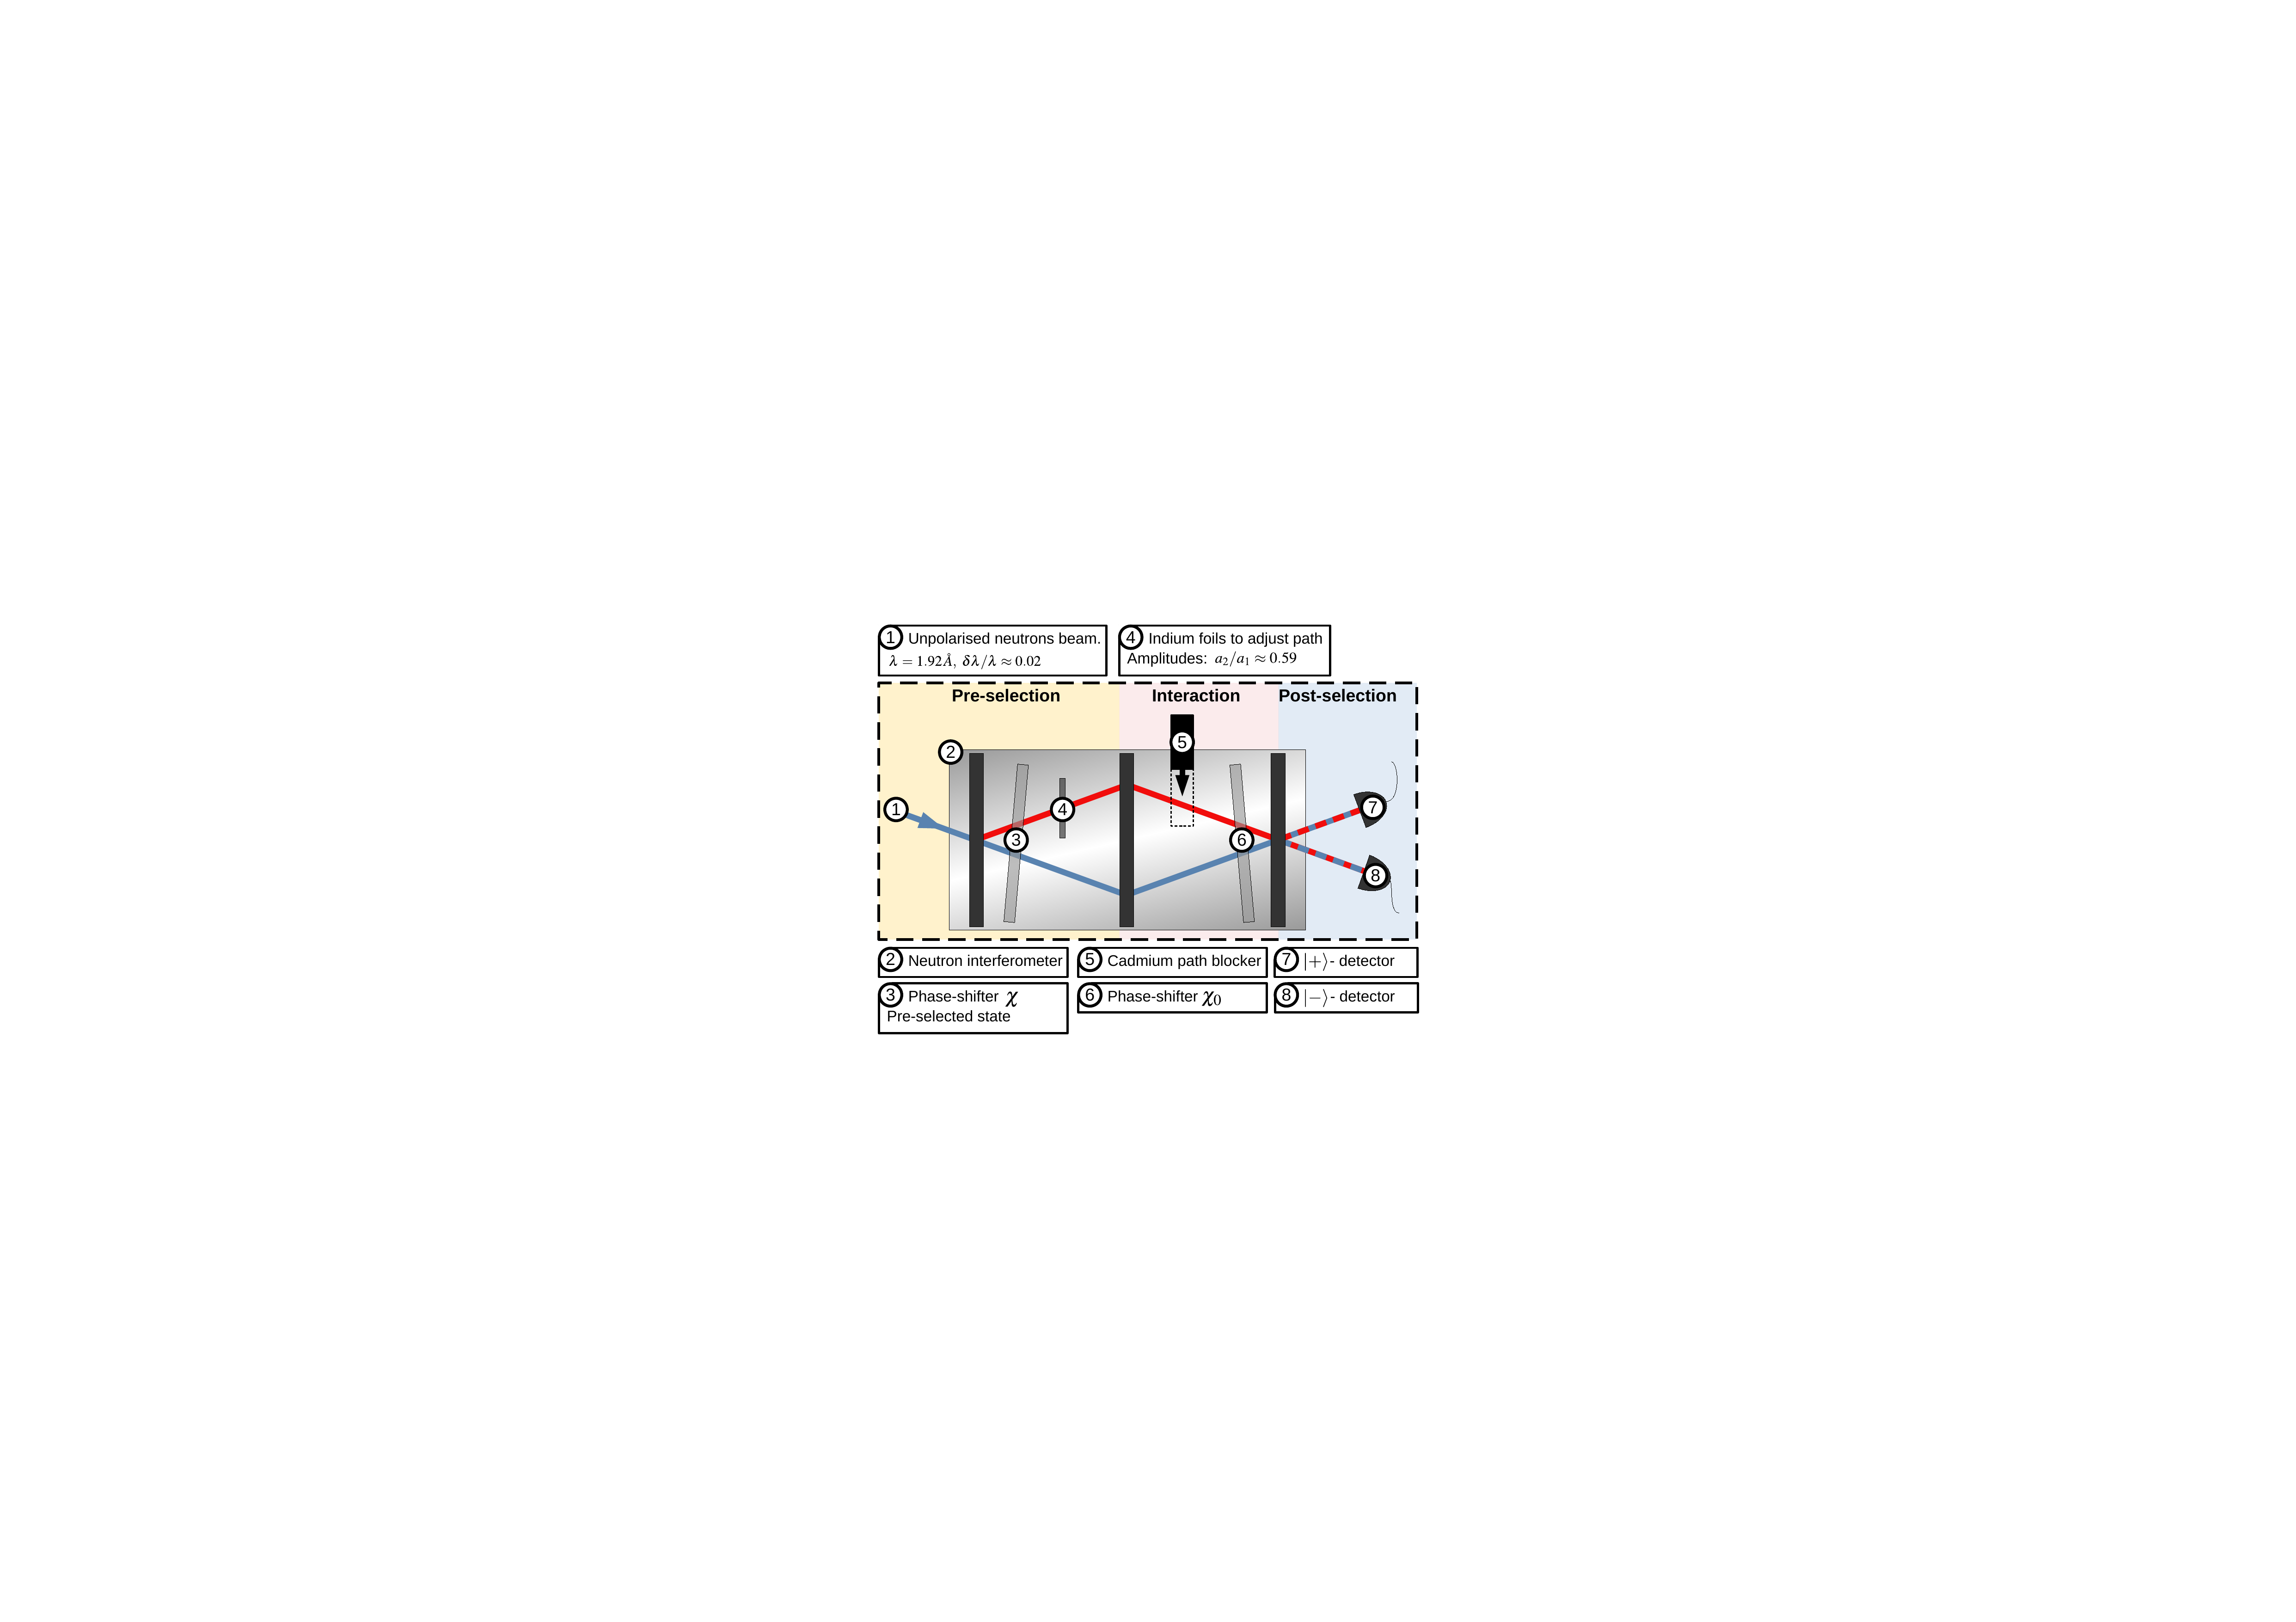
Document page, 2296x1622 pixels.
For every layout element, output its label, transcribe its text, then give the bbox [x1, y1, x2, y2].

text_box 3 [879, 983, 902, 1007]
text_box 4 [1119, 626, 1142, 649]
text_box 4 [1051, 798, 1074, 821]
text_box 5 [1171, 731, 1194, 754]
text_box [878, 625, 891, 637]
picture [1300, 946, 1329, 975]
text_box [1274, 947, 1287, 959]
text_box [879, 682, 1417, 940]
text_box Phase-shifter [1078, 983, 1267, 1013]
text_box Neutron interferometer [879, 947, 1068, 977]
text_box Cadmium path blocker [1078, 947, 1267, 977]
text_box - detector [1274, 947, 1418, 977]
text_box 2 [939, 741, 962, 763]
text_box Phase-shifter Pre-selected state [879, 983, 1068, 1033]
picture [881, 651, 1044, 671]
picture [1200, 989, 1224, 1010]
text_box Indium foils to adjust path Amplitudes: [1119, 626, 1330, 676]
text_box 7 [1361, 796, 1384, 819]
text_box 6 [1231, 829, 1253, 852]
text_box [1274, 983, 1287, 994]
text_box [878, 983, 891, 994]
text_box 3 [1004, 829, 1028, 852]
text_box Post-selection [1272, 682, 1404, 709]
text_box 6 [1078, 983, 1101, 1007]
picture [1300, 987, 1329, 1009]
text_box 5 [1078, 948, 1101, 971]
text_box Unpolarised neutrons beam. [879, 626, 1107, 676]
text_box 2 [879, 948, 902, 971]
text_box Pre-selection [945, 682, 1068, 709]
text_box [1119, 625, 1132, 637]
text_box [878, 947, 891, 959]
text_box [1078, 983, 1090, 994]
text_box - detector [1275, 983, 1418, 1013]
text_box 8 [1275, 983, 1298, 1007]
text_box 7 [1275, 948, 1298, 971]
text_box 8 [1364, 864, 1387, 887]
picture [999, 987, 1022, 1010]
text_box [1078, 947, 1090, 959]
text_box Interaction [1145, 682, 1248, 709]
text_box 1 [885, 798, 907, 821]
text_box 1 [879, 626, 902, 649]
picture [1214, 650, 1297, 669]
